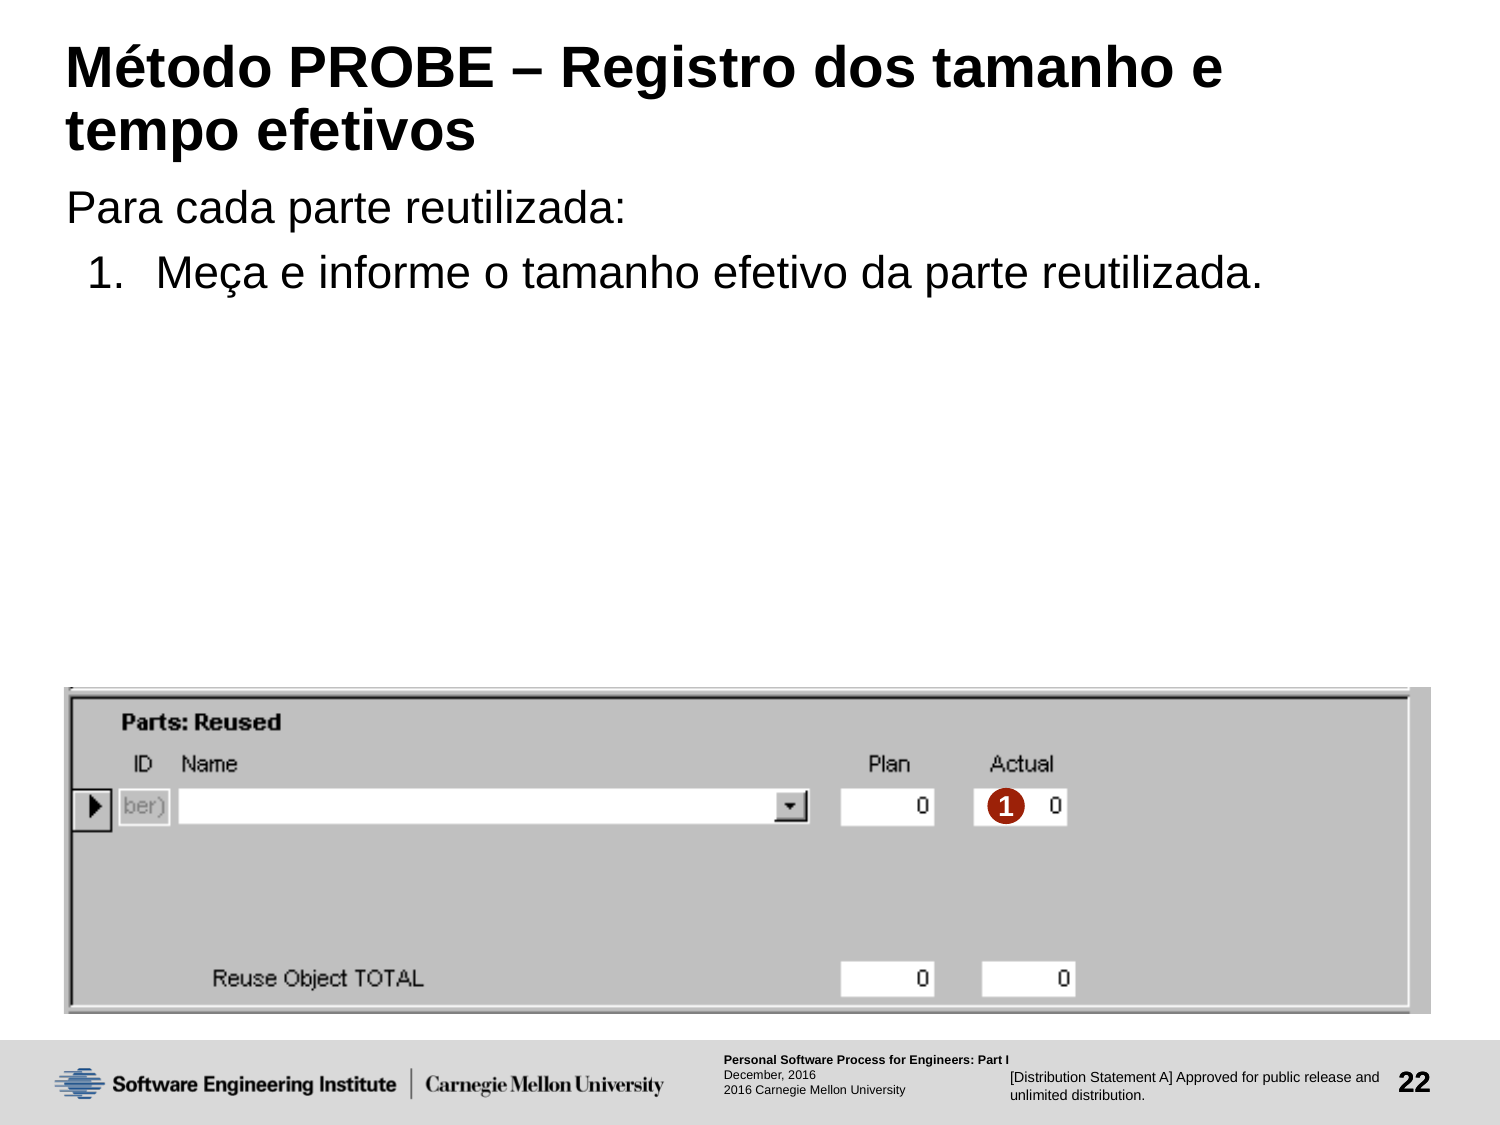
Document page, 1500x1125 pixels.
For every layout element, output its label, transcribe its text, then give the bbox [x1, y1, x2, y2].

title Método PROBE – Registro dos tamanho e tempo efetivos [65, 37, 1313, 148]
list Para cada parte reutilizada: Meça e informe o tamanho efetivo da parte reutilizada. [65, 177, 1431, 687]
picture [46, 1061, 673, 1104]
picture [63, 687, 1431, 1014]
